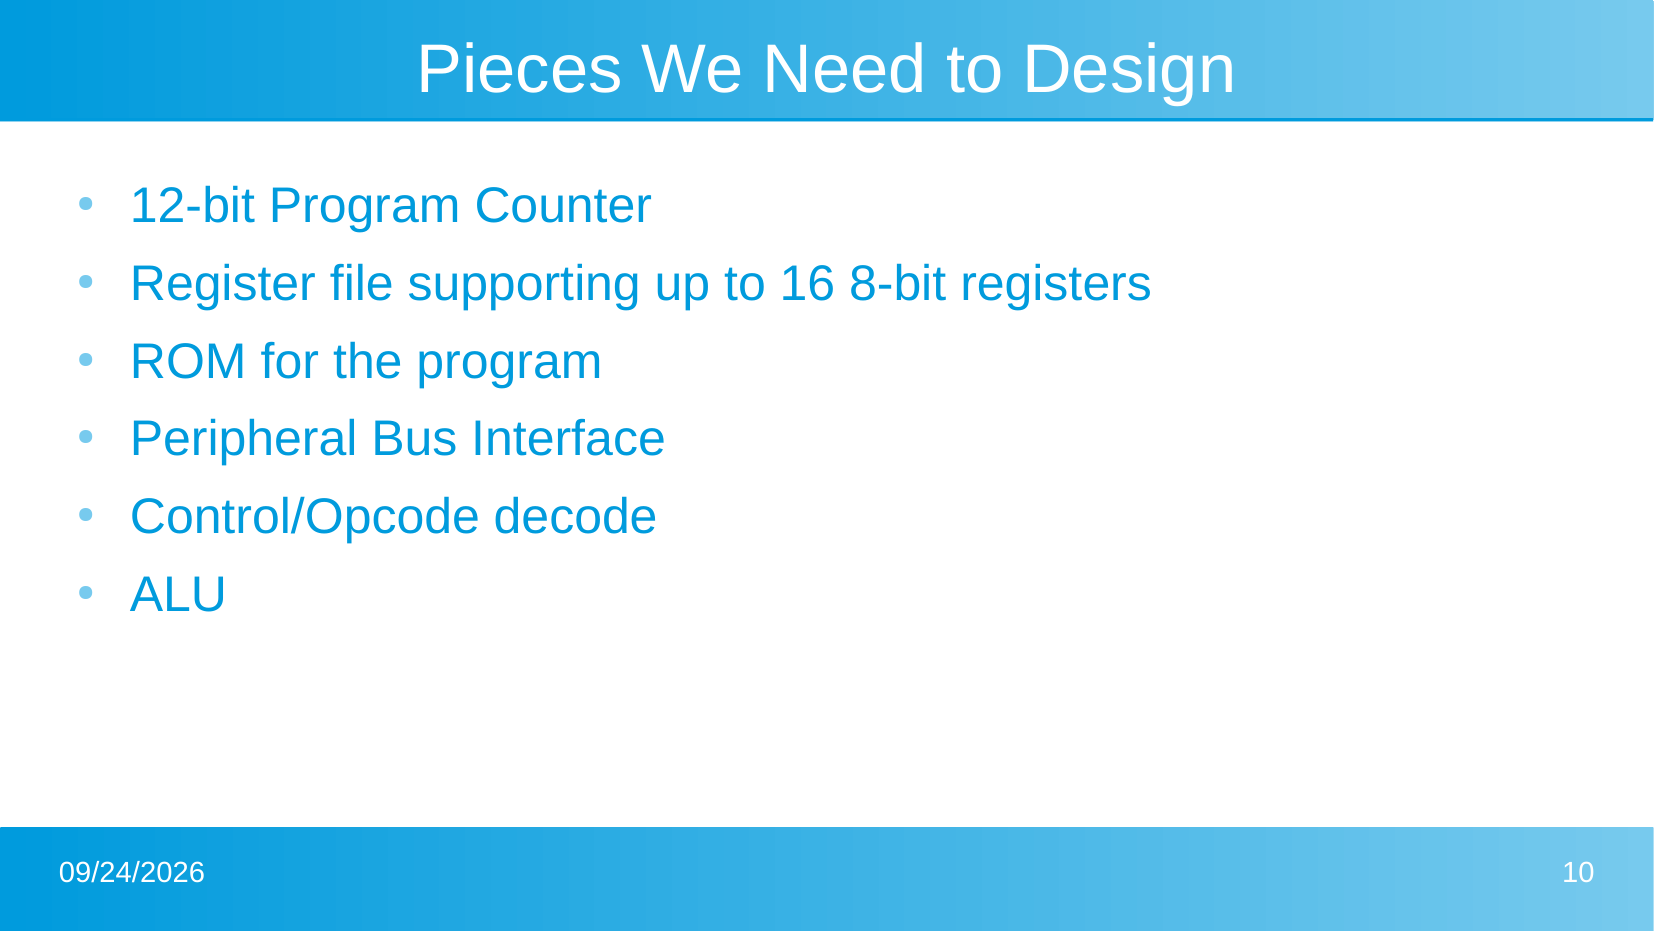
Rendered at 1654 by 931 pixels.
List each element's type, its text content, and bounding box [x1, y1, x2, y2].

list 12-bit Program Counter Register file supporting up to 16 8-bit registers ROM for the program Peripheral Bus Interface Control/Opcode decode ALU [59, 177, 1595, 768]
title Pieces We Need to Design [59, 29, 1595, 108]
